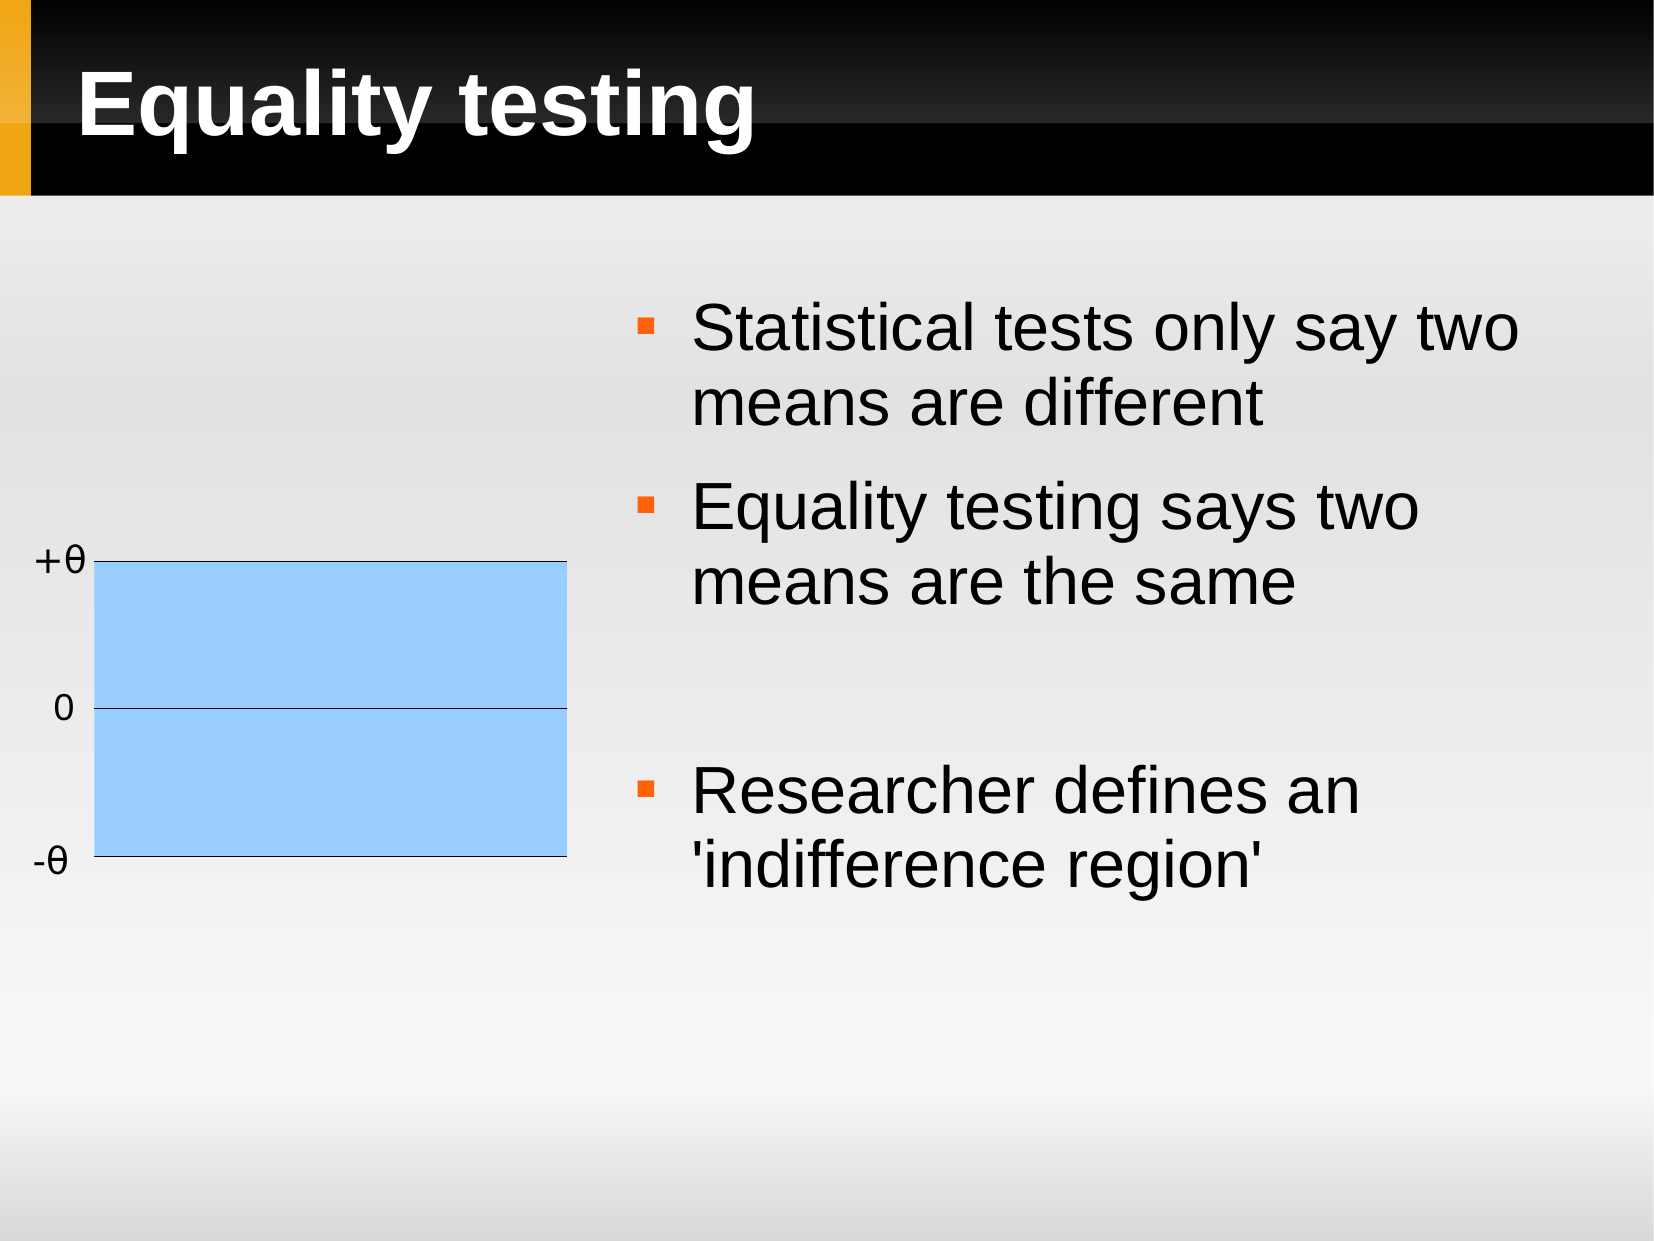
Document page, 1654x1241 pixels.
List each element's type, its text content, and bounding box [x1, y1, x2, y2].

text_box 0 [17, 679, 90, 741]
text_box [94, 709, 567, 856]
text_box -θ [17, 832, 84, 892]
text_box +θ [17, 531, 102, 590]
title Equality testing [76, 7, 1565, 200]
picture [0, 0, 1654, 1241]
list Statistical tests only say two means are different Equality testing says two means are the same Researcher defines an 'indifference region' [620, 290, 1571, 1094]
text_box [94, 562, 567, 708]
